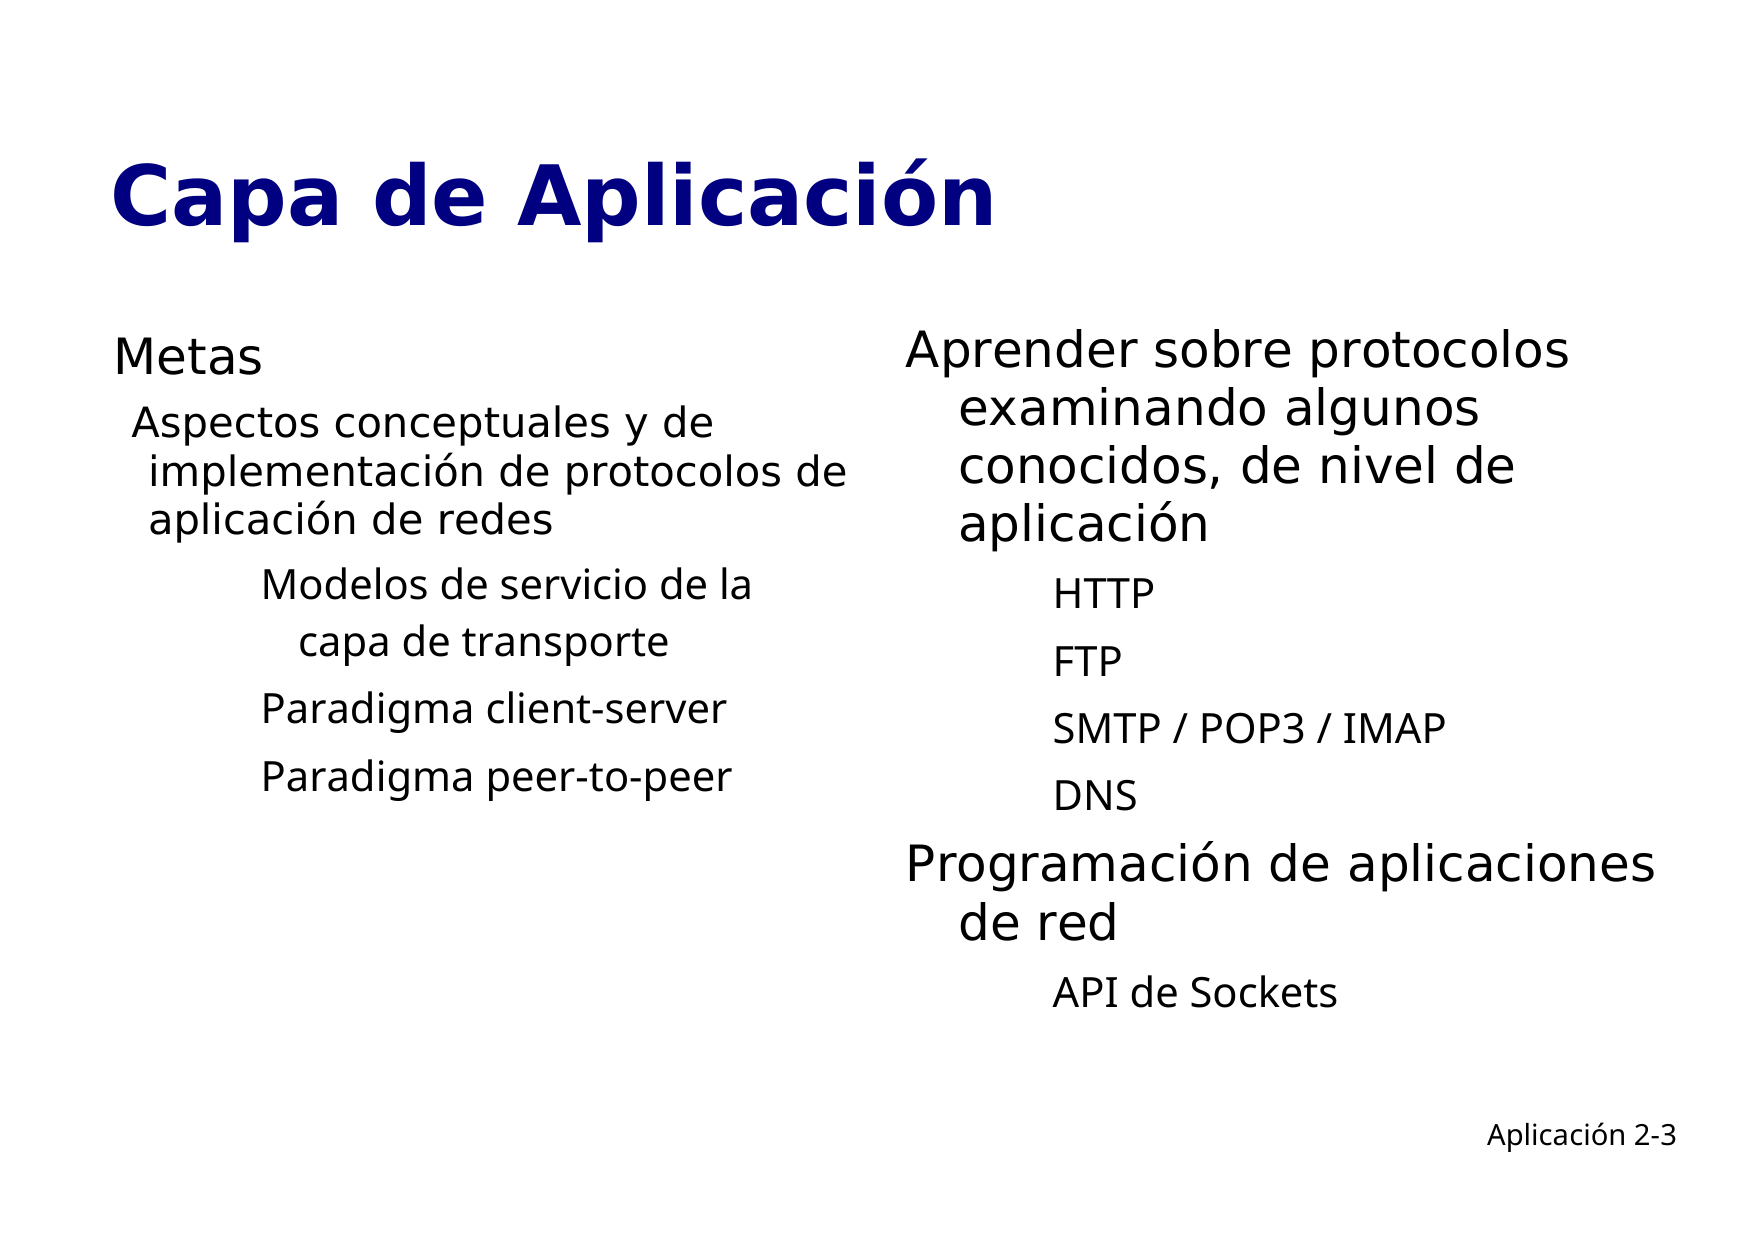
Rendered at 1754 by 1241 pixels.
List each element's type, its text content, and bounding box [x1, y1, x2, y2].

title Capa de Aplicación [95, 88, 1671, 305]
list Aprender sobre protocolos examinando algunos conocidos, de nivel de aplicación HTTP FTP SMTP / POP3 / IMAP DNS Programación de aplicaciones de red API de Sockets [902, 320, 1672, 977]
list Metas Aspectos conceptuales y de implementación de protocolos de aplicación de redes Modelos de servicio de la capa de transporte Paradigma client-server Paradigma peer-to-peer [95, 320, 865, 1125]
